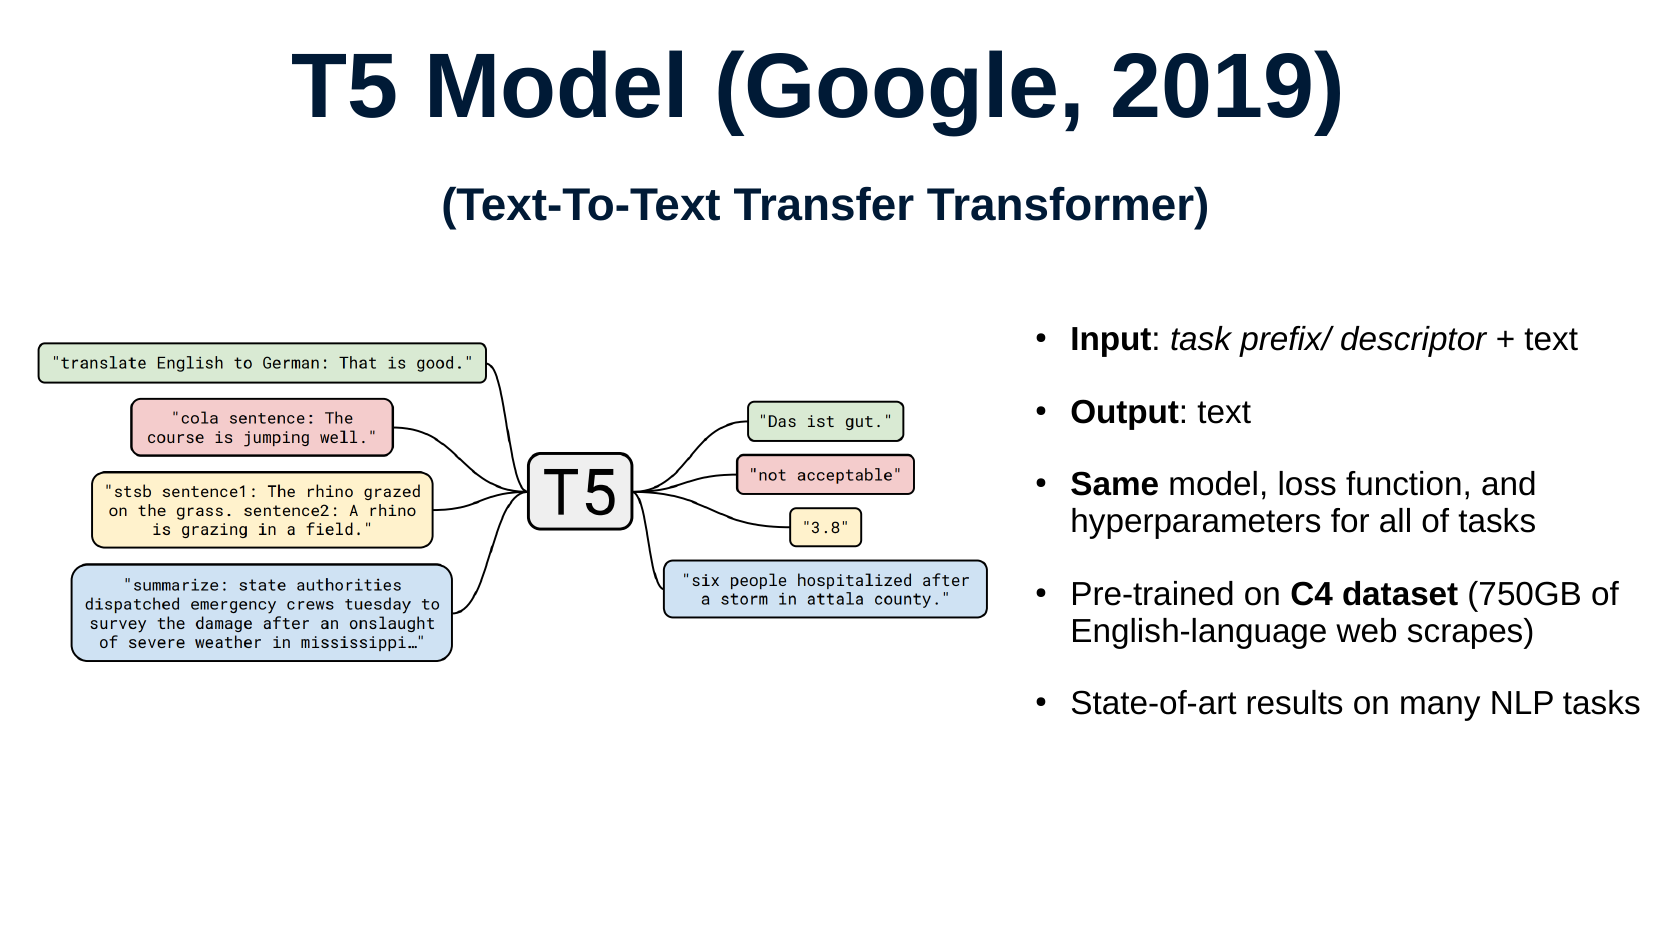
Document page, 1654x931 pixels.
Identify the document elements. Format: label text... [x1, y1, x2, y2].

subtitle Input: task prefix/ descriptor + text Output: text Same model, loss function, and hyperparameters for all of tasks Pre-trained on C4 dataset (750GB of English-language web scrapes) State-of-art results on many NLP tasks [1035, 202, 1654, 841]
picture [0, 299, 1033, 691]
title T5 Model (Google, 2019) (Text-To-Text Transfer Transformer) [75, 34, 1564, 241]
